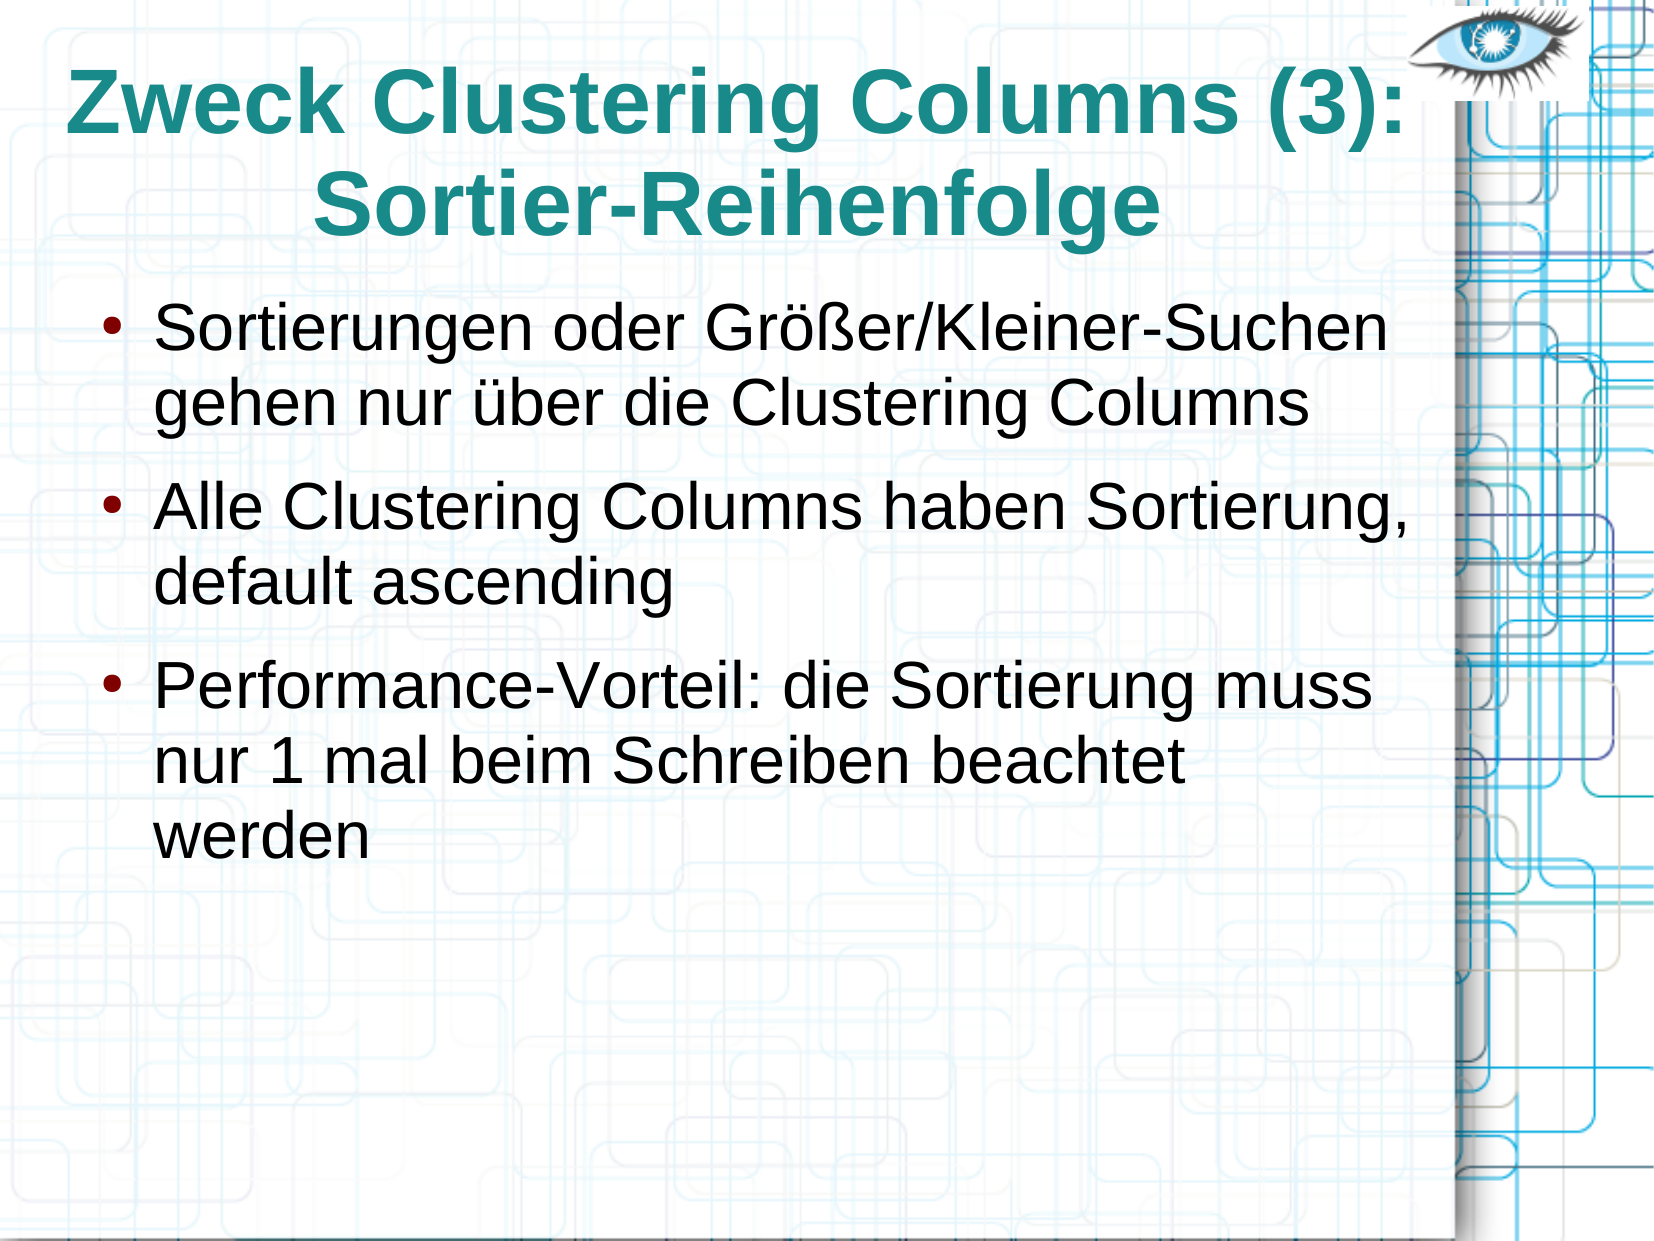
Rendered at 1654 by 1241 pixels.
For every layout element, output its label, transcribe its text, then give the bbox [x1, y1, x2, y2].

picture [0, 0, 1654, 1241]
list Sortierungen oder Größer/Kleiner-Suchen gehen nur über die Clustering Columns Alle Clustering Columns haben Sortierung, default ascending Performance-Vorteil: die Sortierung muss nur 1 mal beim Schreiben beachtet werden [82, 290, 1418, 1109]
title Zweck Clustering Columns (3): Sortier-Reihenfolge [59, 49, 1418, 257]
